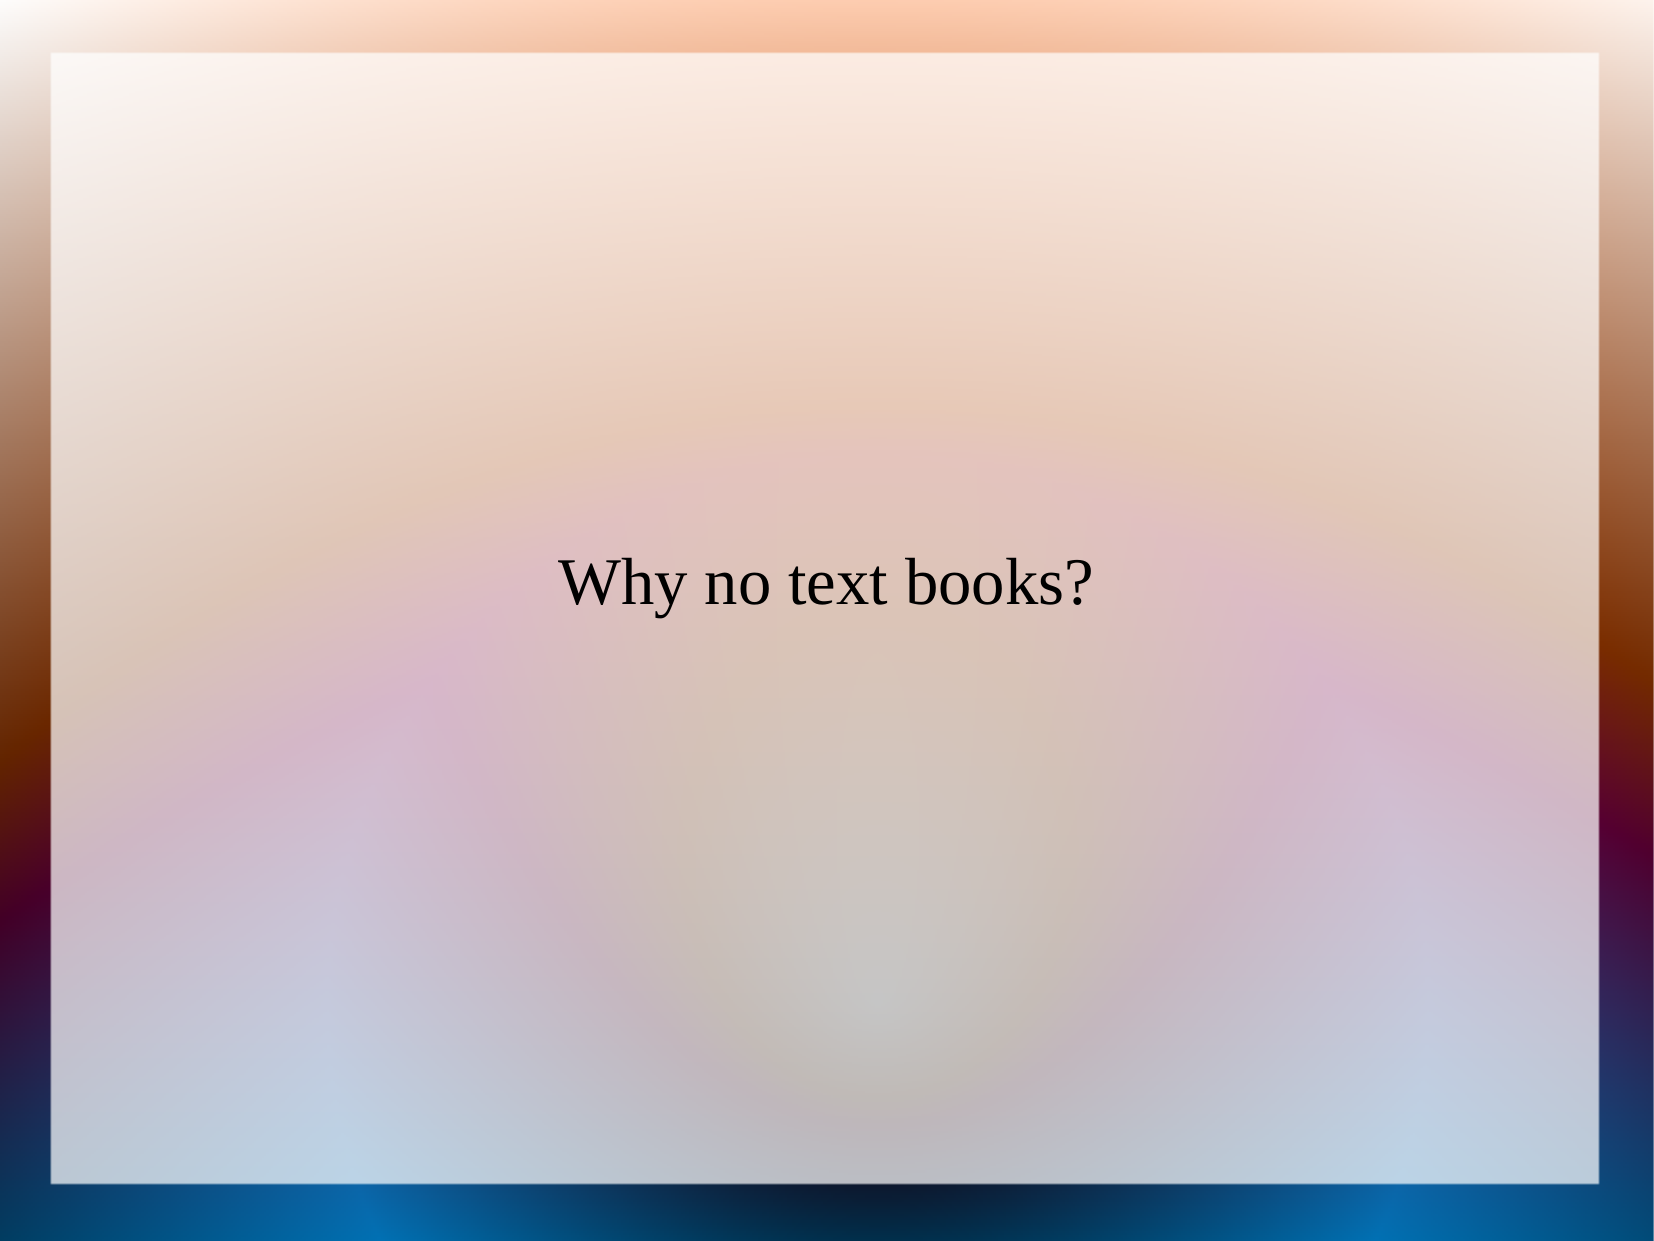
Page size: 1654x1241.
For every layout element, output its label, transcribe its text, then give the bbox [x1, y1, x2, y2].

picture [0, 0, 1654, 1241]
subtitle Why no text books? [82, 55, 1571, 1109]
